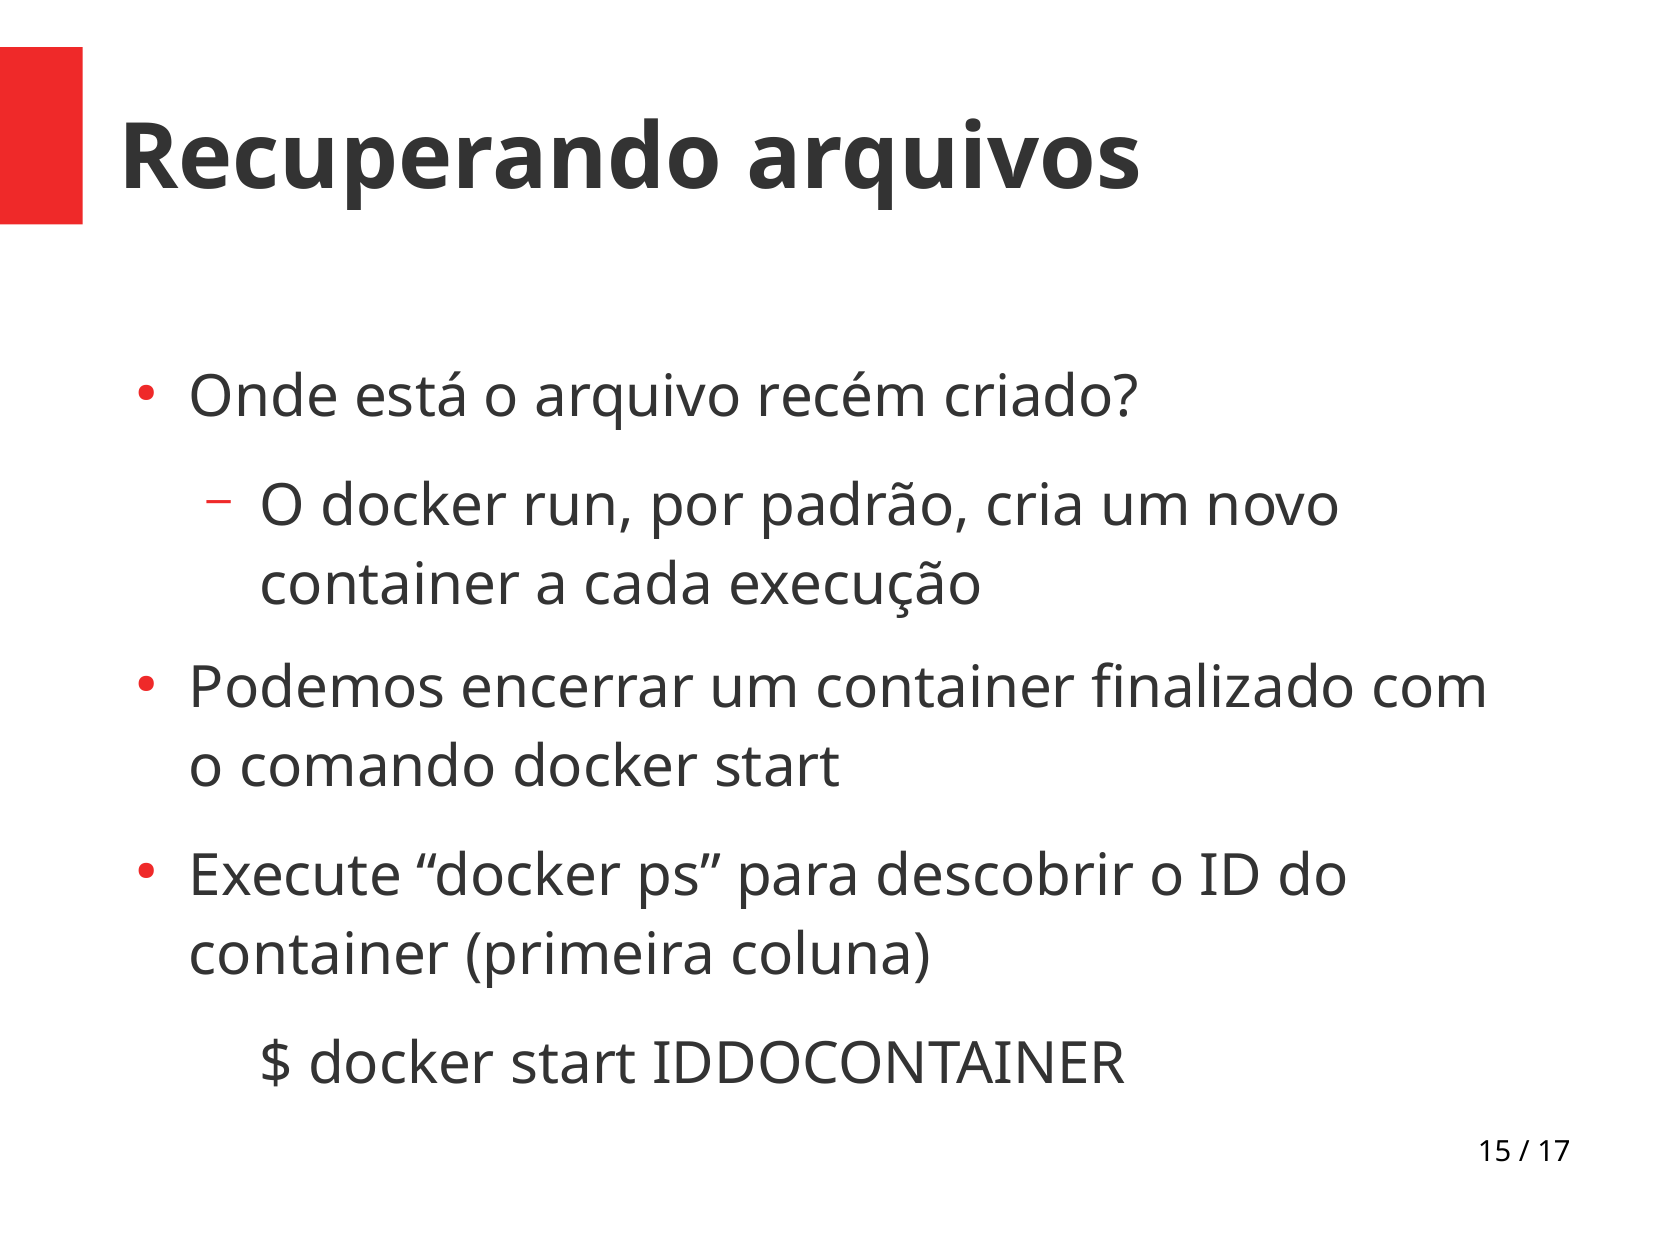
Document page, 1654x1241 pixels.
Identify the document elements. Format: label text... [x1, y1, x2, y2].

list Onde está o arquivo recém criado? O docker run, por padrão, cria um novo container a cada execução Podemos encerrar um container finalizado com o comando docker start Execute “docker ps” para descobrir o ID do container (primeira coluna) $ docker start IDDOCONTAINER [118, 354, 1536, 1074]
title Recuperando arquivos [118, 49, 1571, 257]
